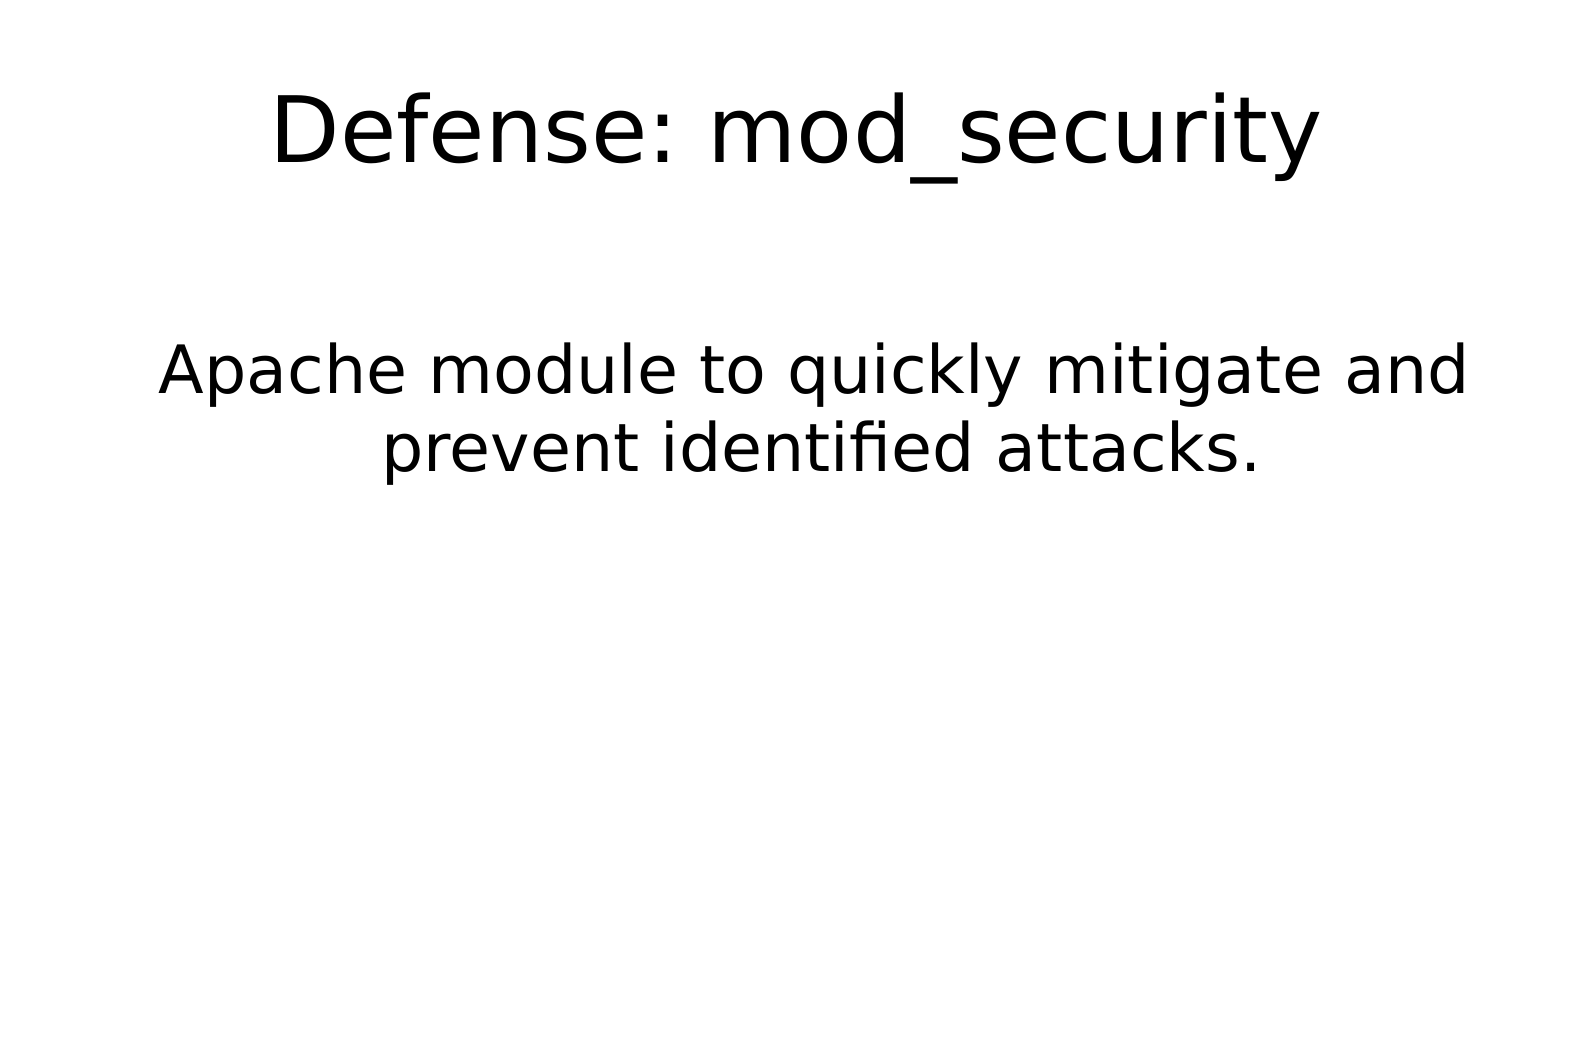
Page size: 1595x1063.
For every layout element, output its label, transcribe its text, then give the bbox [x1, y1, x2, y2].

subtitle Apache module to quickly mitigate and prevent identified attacks. [79, 256, 1515, 563]
title Defense: mod_security [79, 49, 1515, 213]
